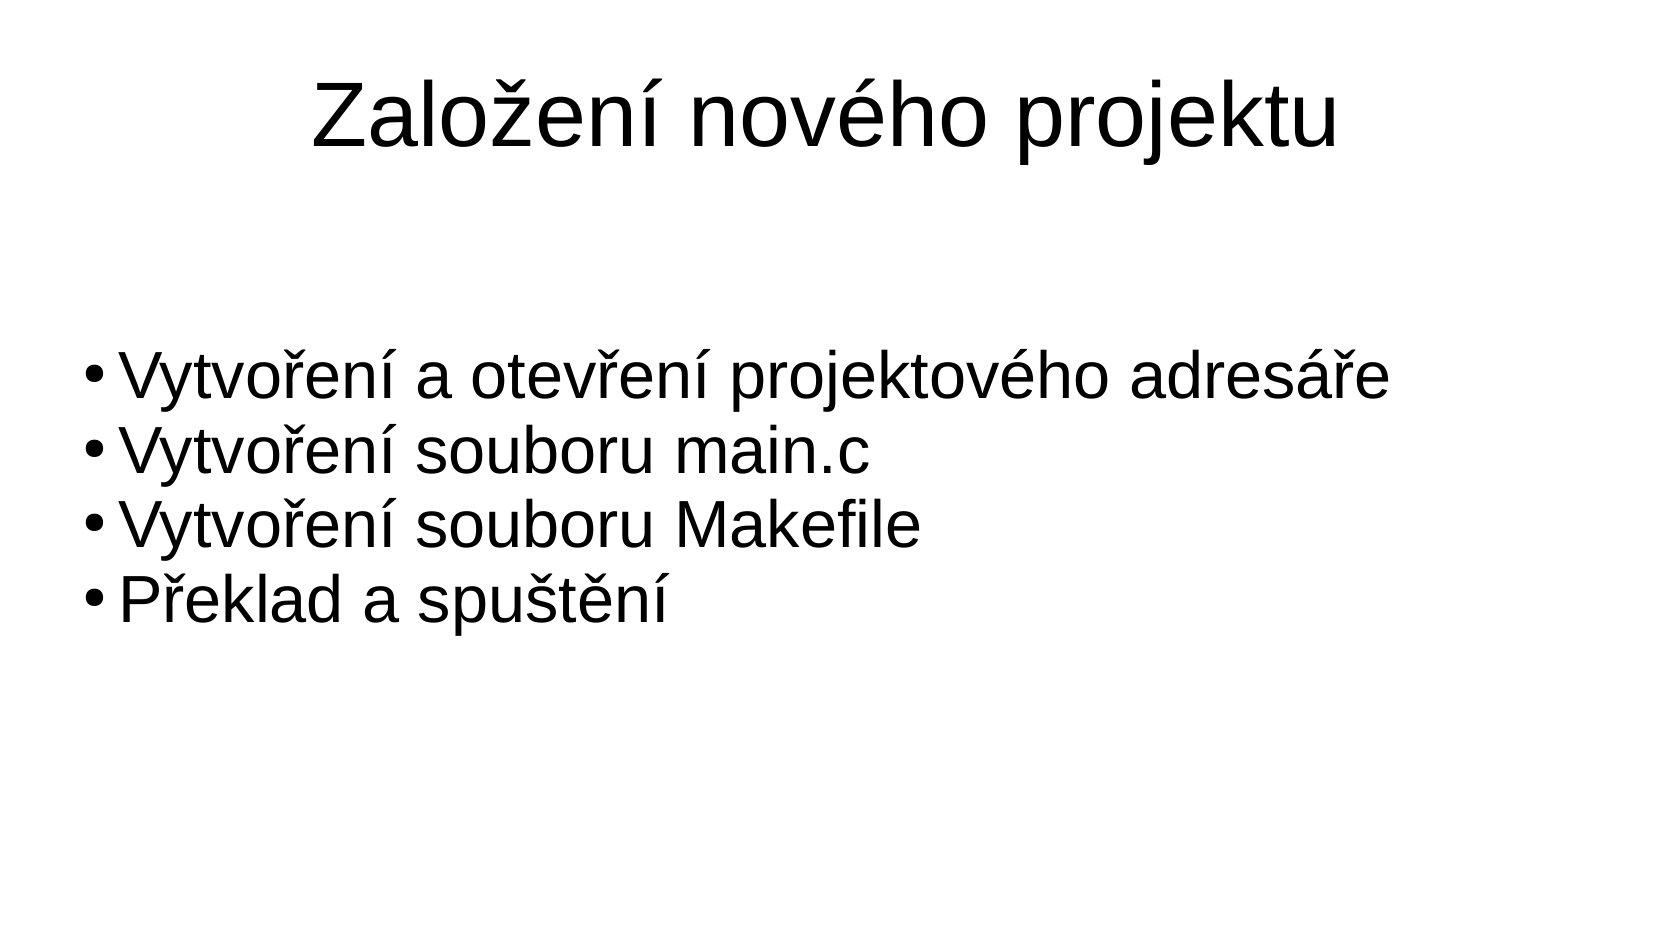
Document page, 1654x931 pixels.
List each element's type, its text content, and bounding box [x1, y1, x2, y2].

title Založení nového projektu [82, 37, 1571, 193]
subtitle Vytvoření a otevření projektového adresáře Vytvoření souboru main.c Vytvoření souboru Makefile Překlad a spuštění [82, 217, 1571, 758]
